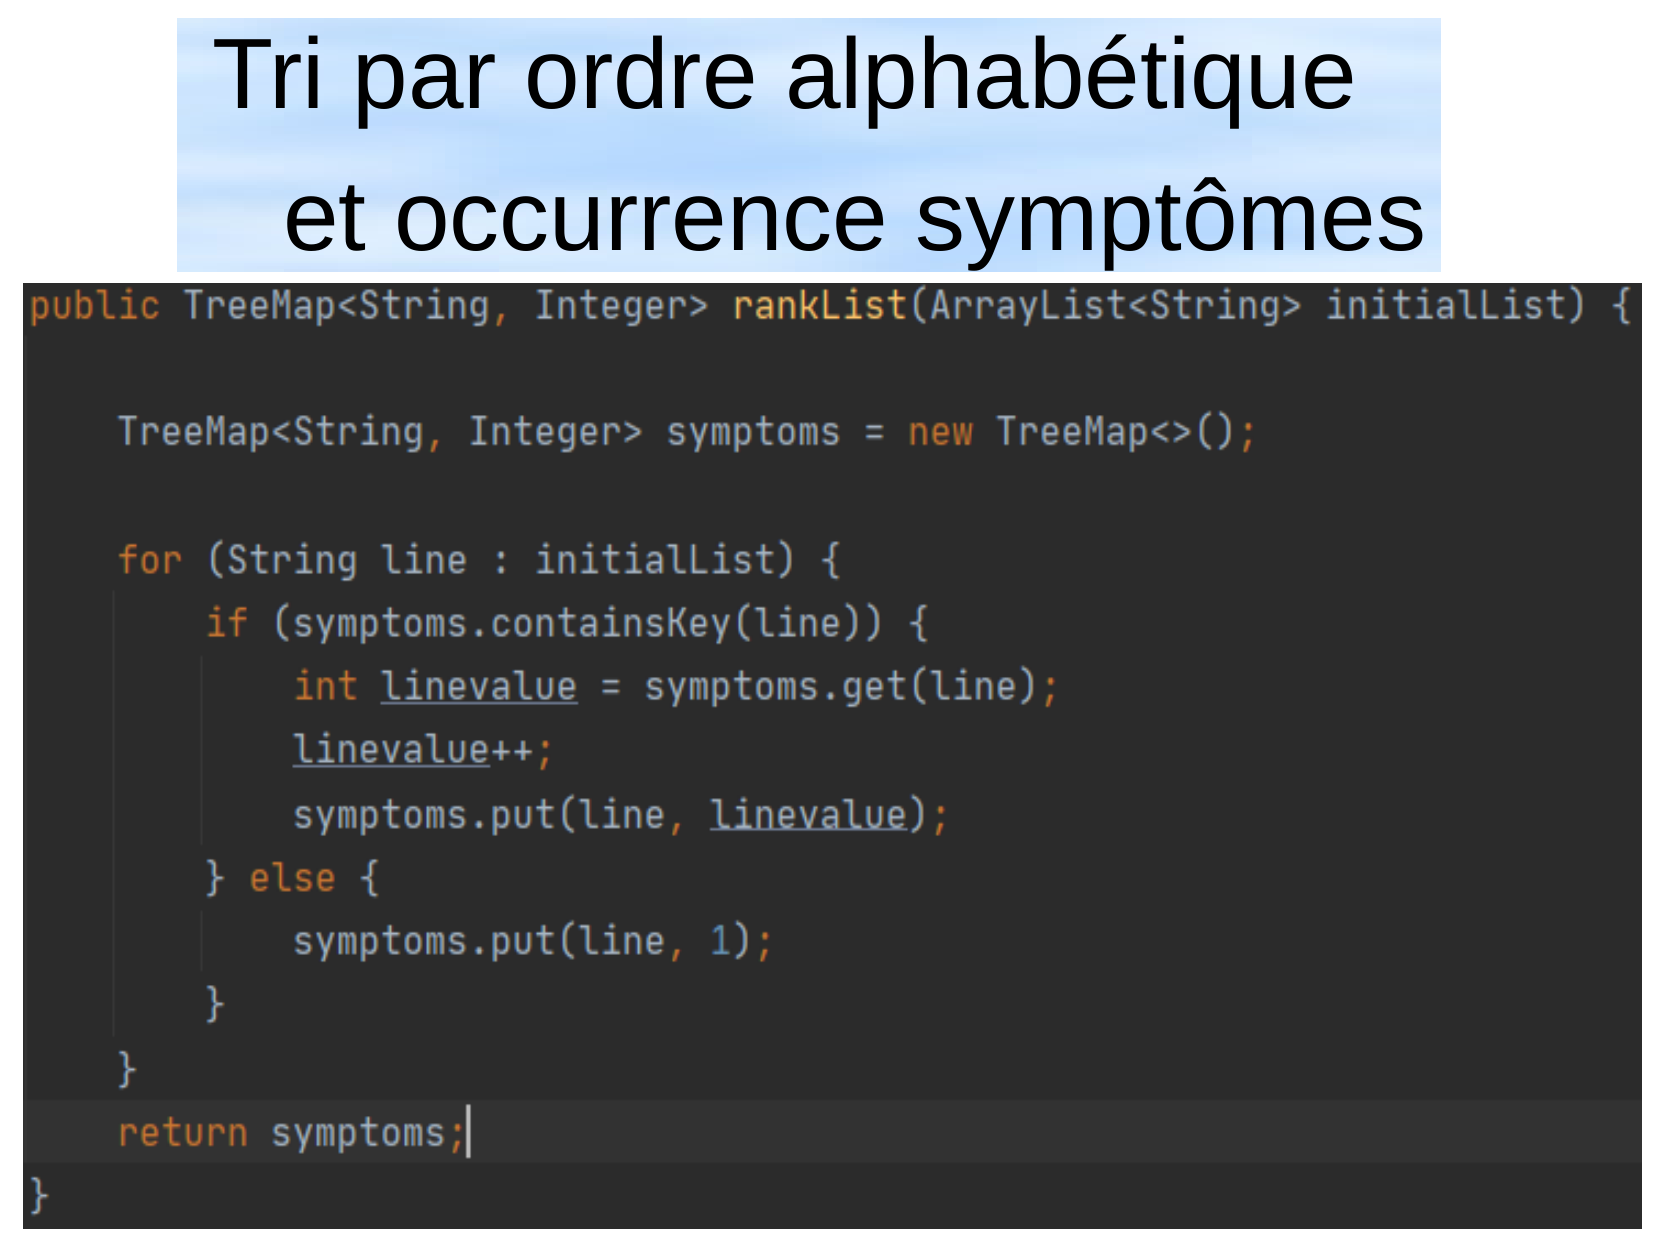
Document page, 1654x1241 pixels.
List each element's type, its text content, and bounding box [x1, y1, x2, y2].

picture [23, 283, 1642, 1229]
list Tri par ordre alphabétique et occurrence symptômes [141, 18, 1654, 508]
